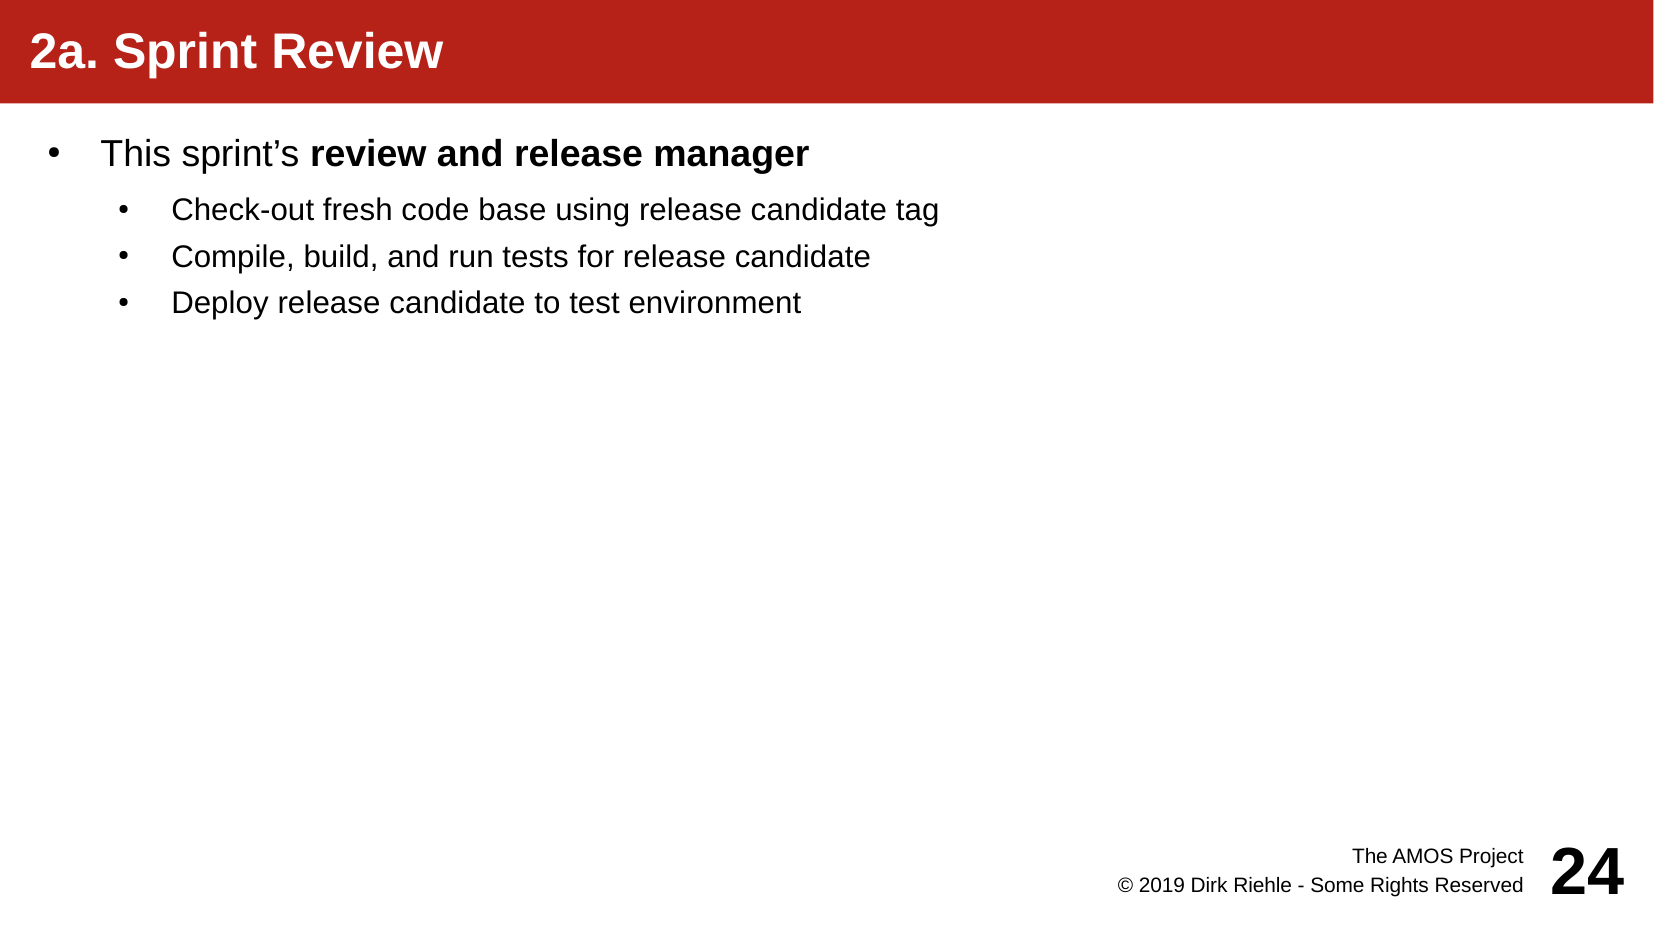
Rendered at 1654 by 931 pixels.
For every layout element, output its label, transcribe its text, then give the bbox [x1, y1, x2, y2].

list This sprint’s review and release manager Check-out fresh code base using release candidate tag Compile, build, and run tests for release candidate Deploy release candidate to test environment [29, 132, 1625, 798]
title 2a. Sprint Review [0, 0, 1654, 104]
